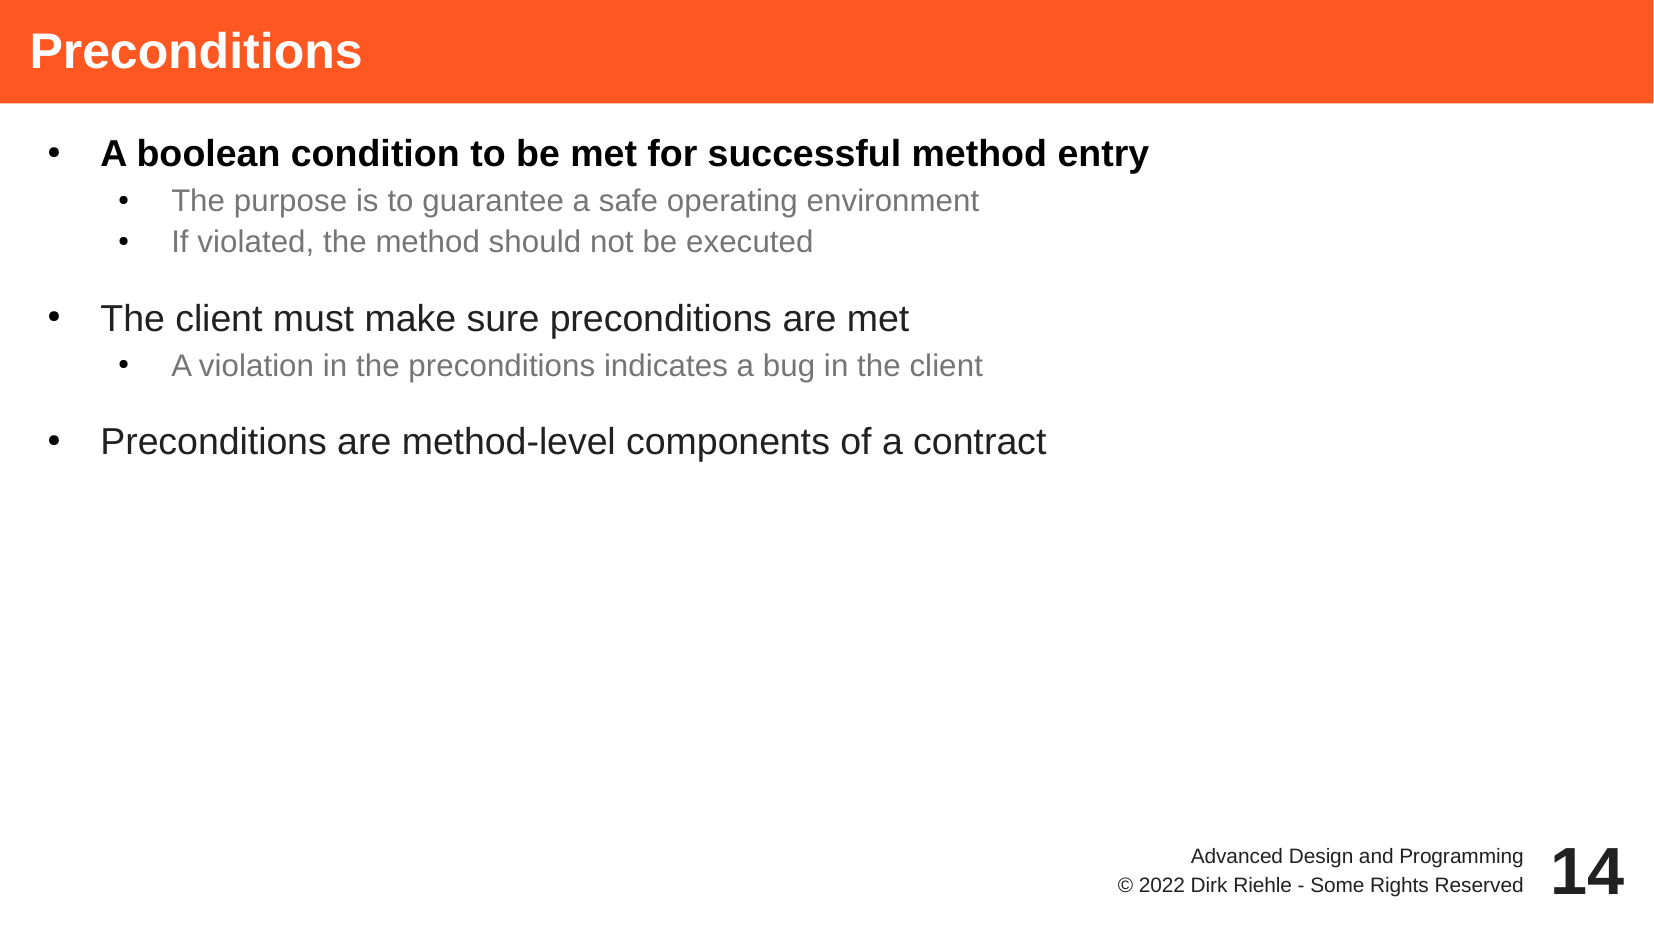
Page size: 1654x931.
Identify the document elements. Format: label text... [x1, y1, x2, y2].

title Preconditions [0, 0, 1654, 104]
list A boolean condition to be met for successful method entry The purpose is to guarantee a safe operating environment If violated, the method should not be executed The client must make sure preconditions are met A violation in the preconditions indicates a bug in the client Preconditions are method-level components of a contract [29, 132, 1625, 813]
